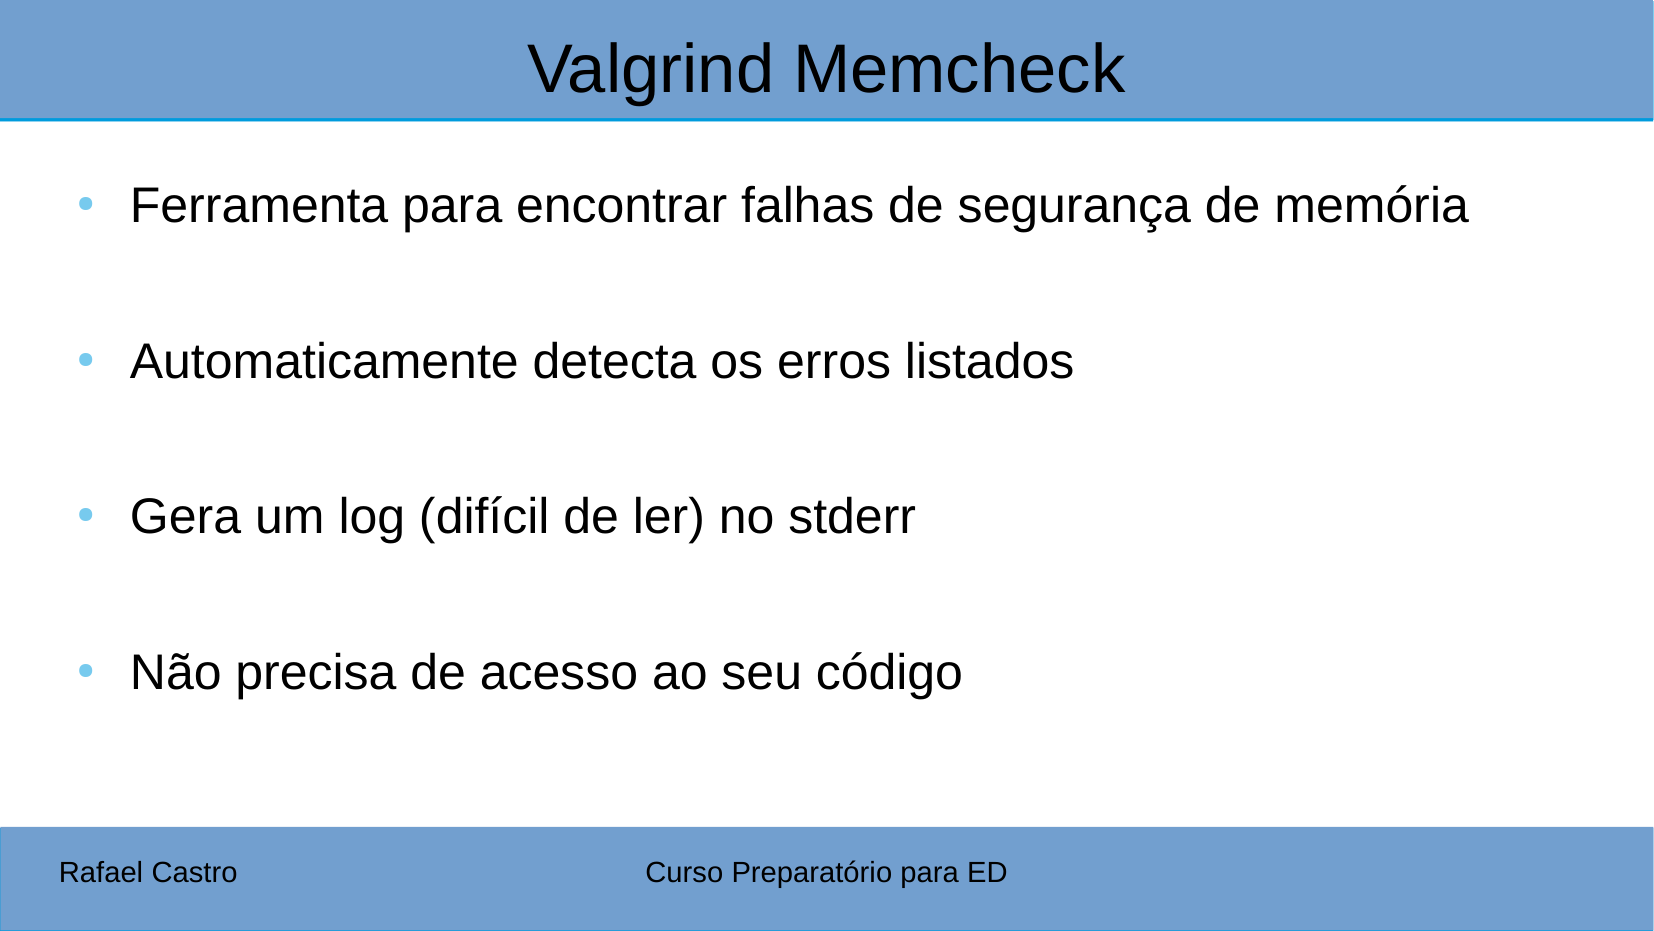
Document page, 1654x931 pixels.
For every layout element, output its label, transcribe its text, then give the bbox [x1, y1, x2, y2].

title Valgrind Memcheck [59, 29, 1595, 108]
list Ferramenta para encontrar falhas de segurança de memória Automaticamente detecta os erros listados Gera um log (difícil de ler) no stderr Não precisa de acesso ao seu código [59, 177, 1595, 768]
